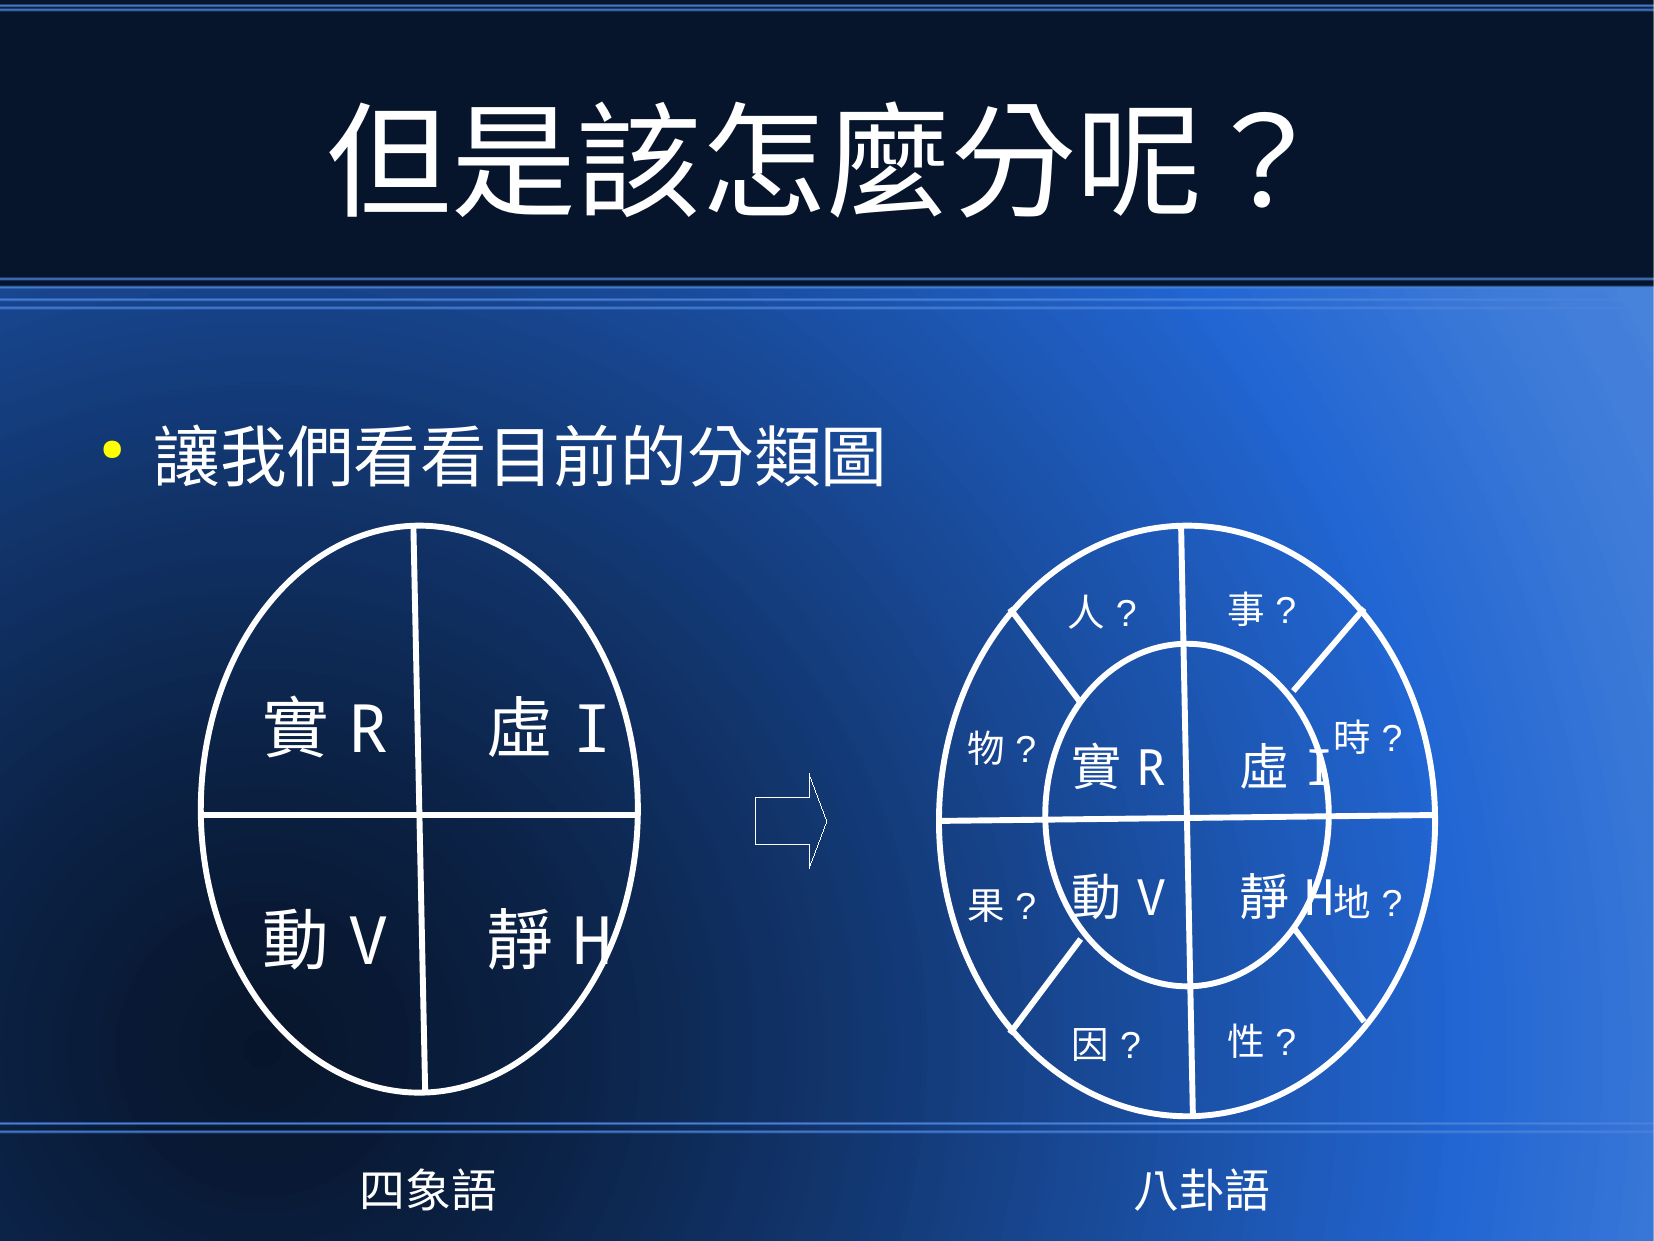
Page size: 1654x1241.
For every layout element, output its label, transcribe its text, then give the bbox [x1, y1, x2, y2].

text_box 實R 虛I [420, 667, 594, 763]
text_box 四象語 [344, 1146, 513, 1217]
text_box 性? [1212, 1003, 1310, 1066]
text_box 因? [1057, 1007, 1155, 1069]
text_box 實R 虛I [248, 667, 415, 763]
text_box 人? [1052, 576, 1151, 638]
text_box 動V 靜H [424, 879, 594, 975]
text_box 時? [1318, 700, 1416, 762]
text_box 動V 靜H [1191, 850, 1365, 946]
title 但是該怎麼分呢？ [82, 49, 1571, 257]
list 讓我們看看目前的分類圖 [82, 355, 1571, 1241]
text_box 八卦語 [1118, 1146, 1287, 1217]
text_box 實R 虛I [1057, 720, 1183, 816]
text_box 物? [952, 711, 1050, 774]
text_box 動V 靜H [1057, 850, 1186, 946]
text_box 果? [952, 868, 1050, 931]
text_box 實R 虛I [1188, 720, 1329, 816]
text_box 動V 靜H [248, 879, 419, 975]
text_box 地? [1318, 865, 1416, 928]
picture [0, 0, 1654, 1241]
text_box 事? [1212, 572, 1310, 635]
